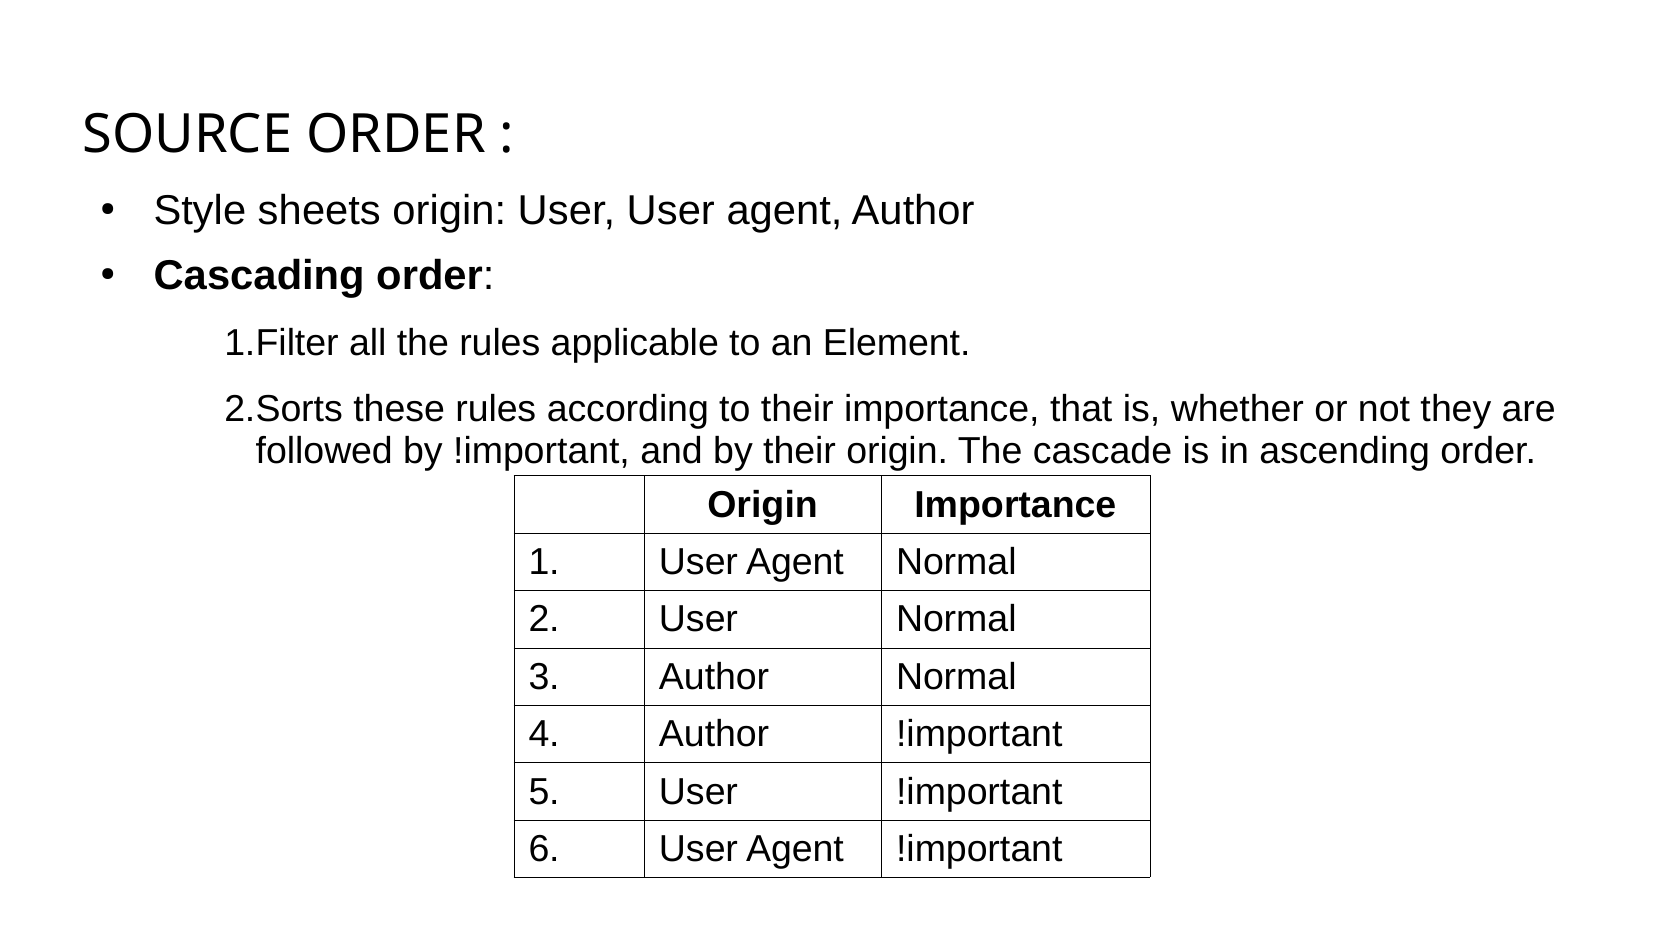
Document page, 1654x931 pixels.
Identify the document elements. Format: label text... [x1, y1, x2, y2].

table_cell User Agent [645, 534, 881, 590]
table_cell 2. [515, 591, 644, 648]
table_header Importance [882, 476, 1150, 533]
list SOURCE ORDER : Style sheets origin: User, User agent, Author Cascading order: 1.Filter all the rules applicable to an Element. 2.Sorts these rules according to their importance, that is, whether or not they are followed by !important, and by their origin. The cascade is in ascending order. [82, 30, 1571, 901]
table_cell 4. [515, 706, 644, 762]
table_cell Normal [882, 591, 1150, 648]
table_header Origin [645, 476, 881, 533]
table_cell !important [882, 706, 1150, 762]
table_cell User [645, 763, 881, 820]
table_cell 1. [515, 534, 644, 590]
table_cell Author [645, 649, 881, 705]
table_cell 3. [515, 649, 644, 705]
table_cell !important [882, 821, 1150, 877]
table_cell Normal [882, 534, 1150, 590]
table_header [515, 476, 644, 533]
table_cell Normal [882, 649, 1150, 705]
table_cell User [645, 591, 881, 648]
table_cell Author [645, 706, 881, 762]
table_cell 5. [515, 763, 644, 820]
table_cell !important [882, 763, 1150, 820]
table_cell User Agent [645, 821, 881, 877]
table_cell 6. [515, 821, 644, 877]
